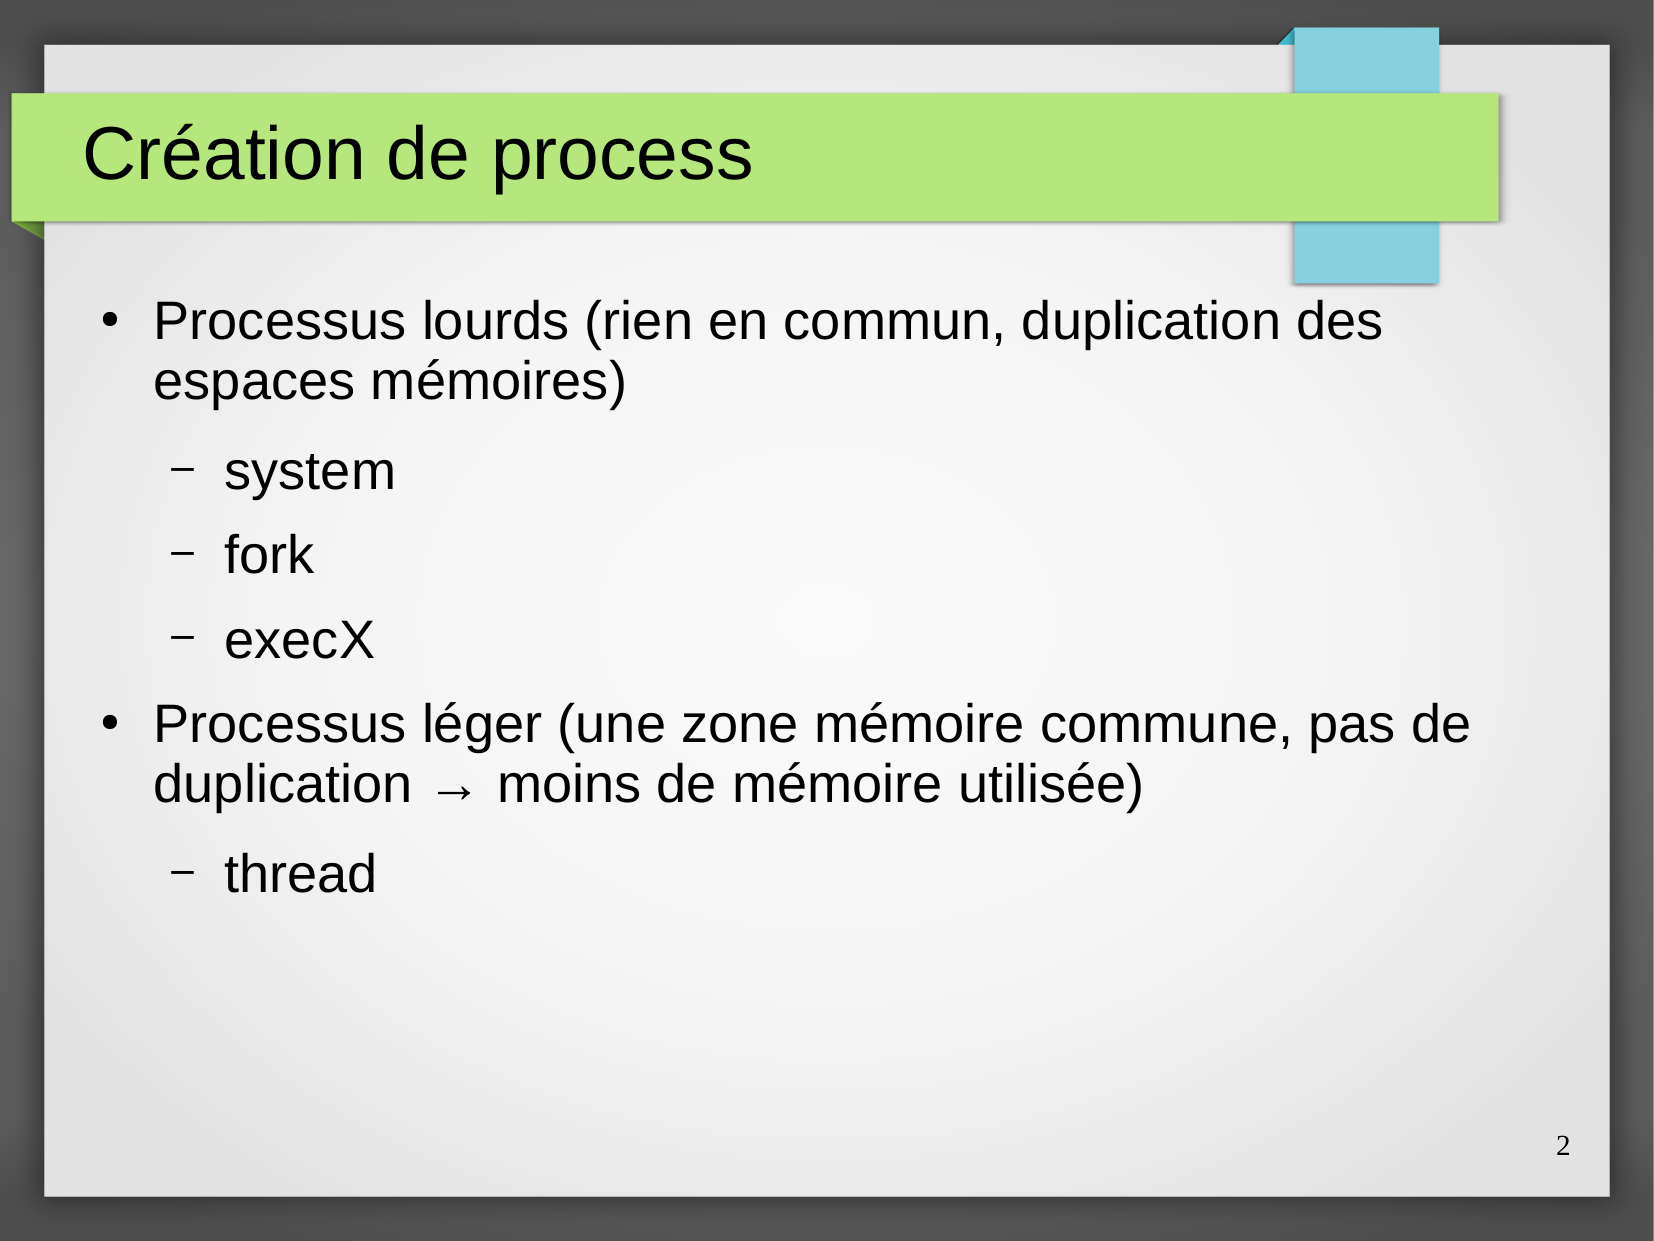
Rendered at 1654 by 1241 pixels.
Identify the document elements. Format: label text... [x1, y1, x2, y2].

list Processus lourds (rien en commun, duplication des espaces mémoires) system fork execX Processus léger (une zone mémoire commune, pas de duplication → moins de mémoire utilisée) thread [82, 290, 1571, 1094]
picture [0, 0, 1654, 1241]
title Création de process [82, 94, 1264, 213]
